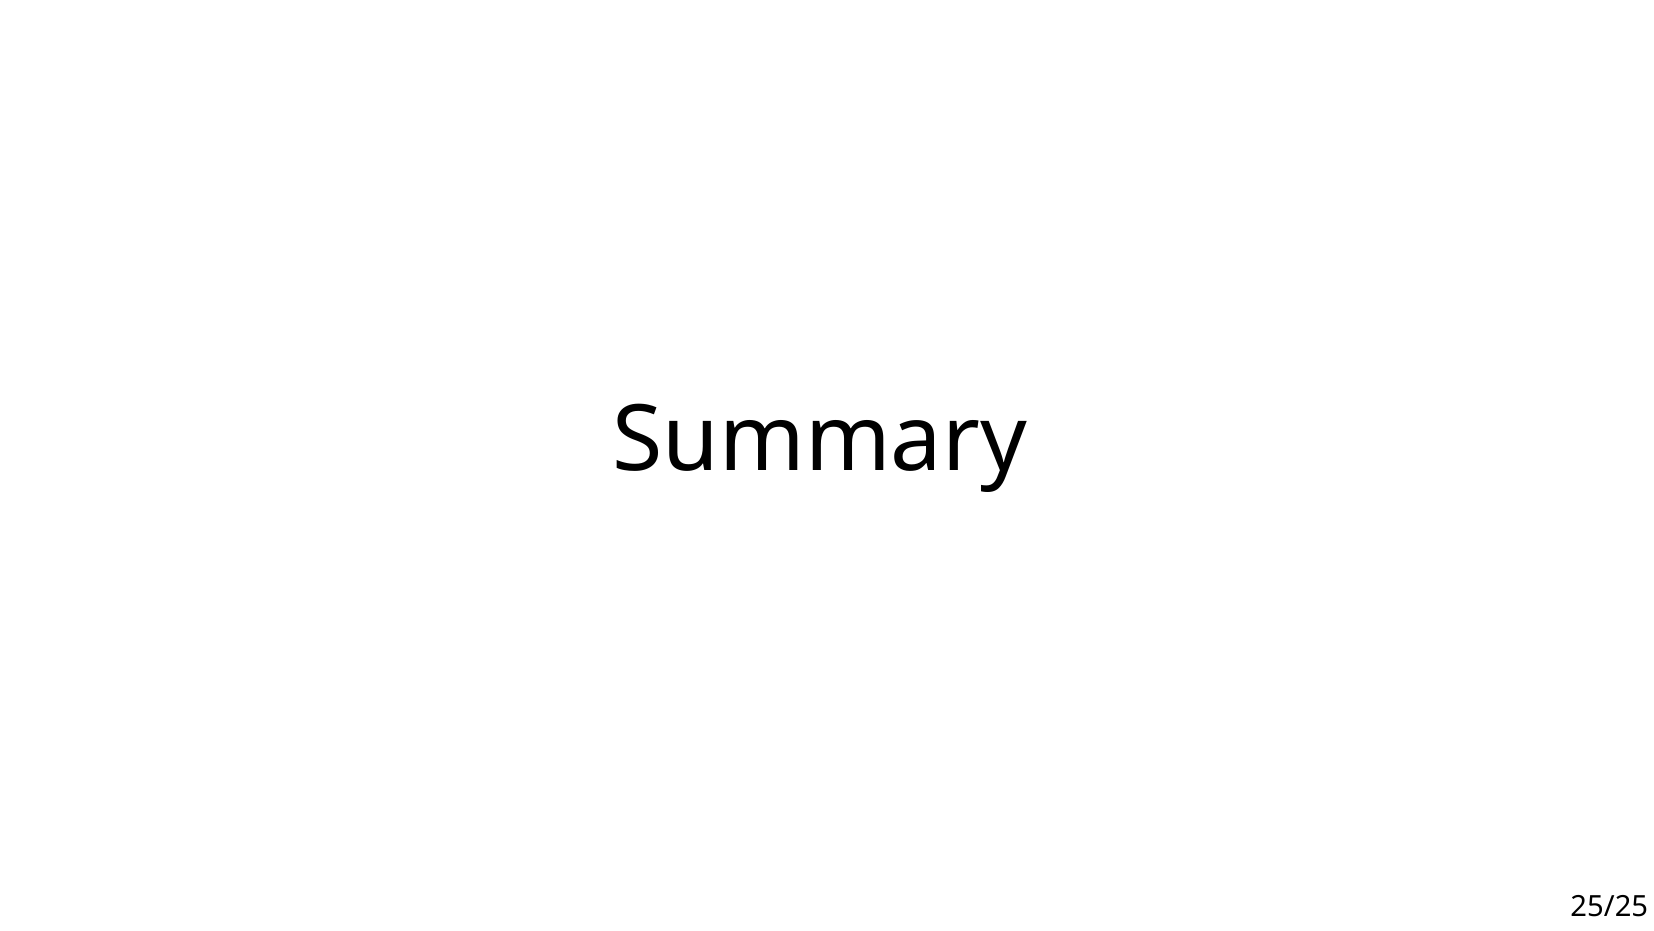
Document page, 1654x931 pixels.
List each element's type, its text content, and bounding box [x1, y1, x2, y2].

title Summary [75, 356, 1565, 513]
